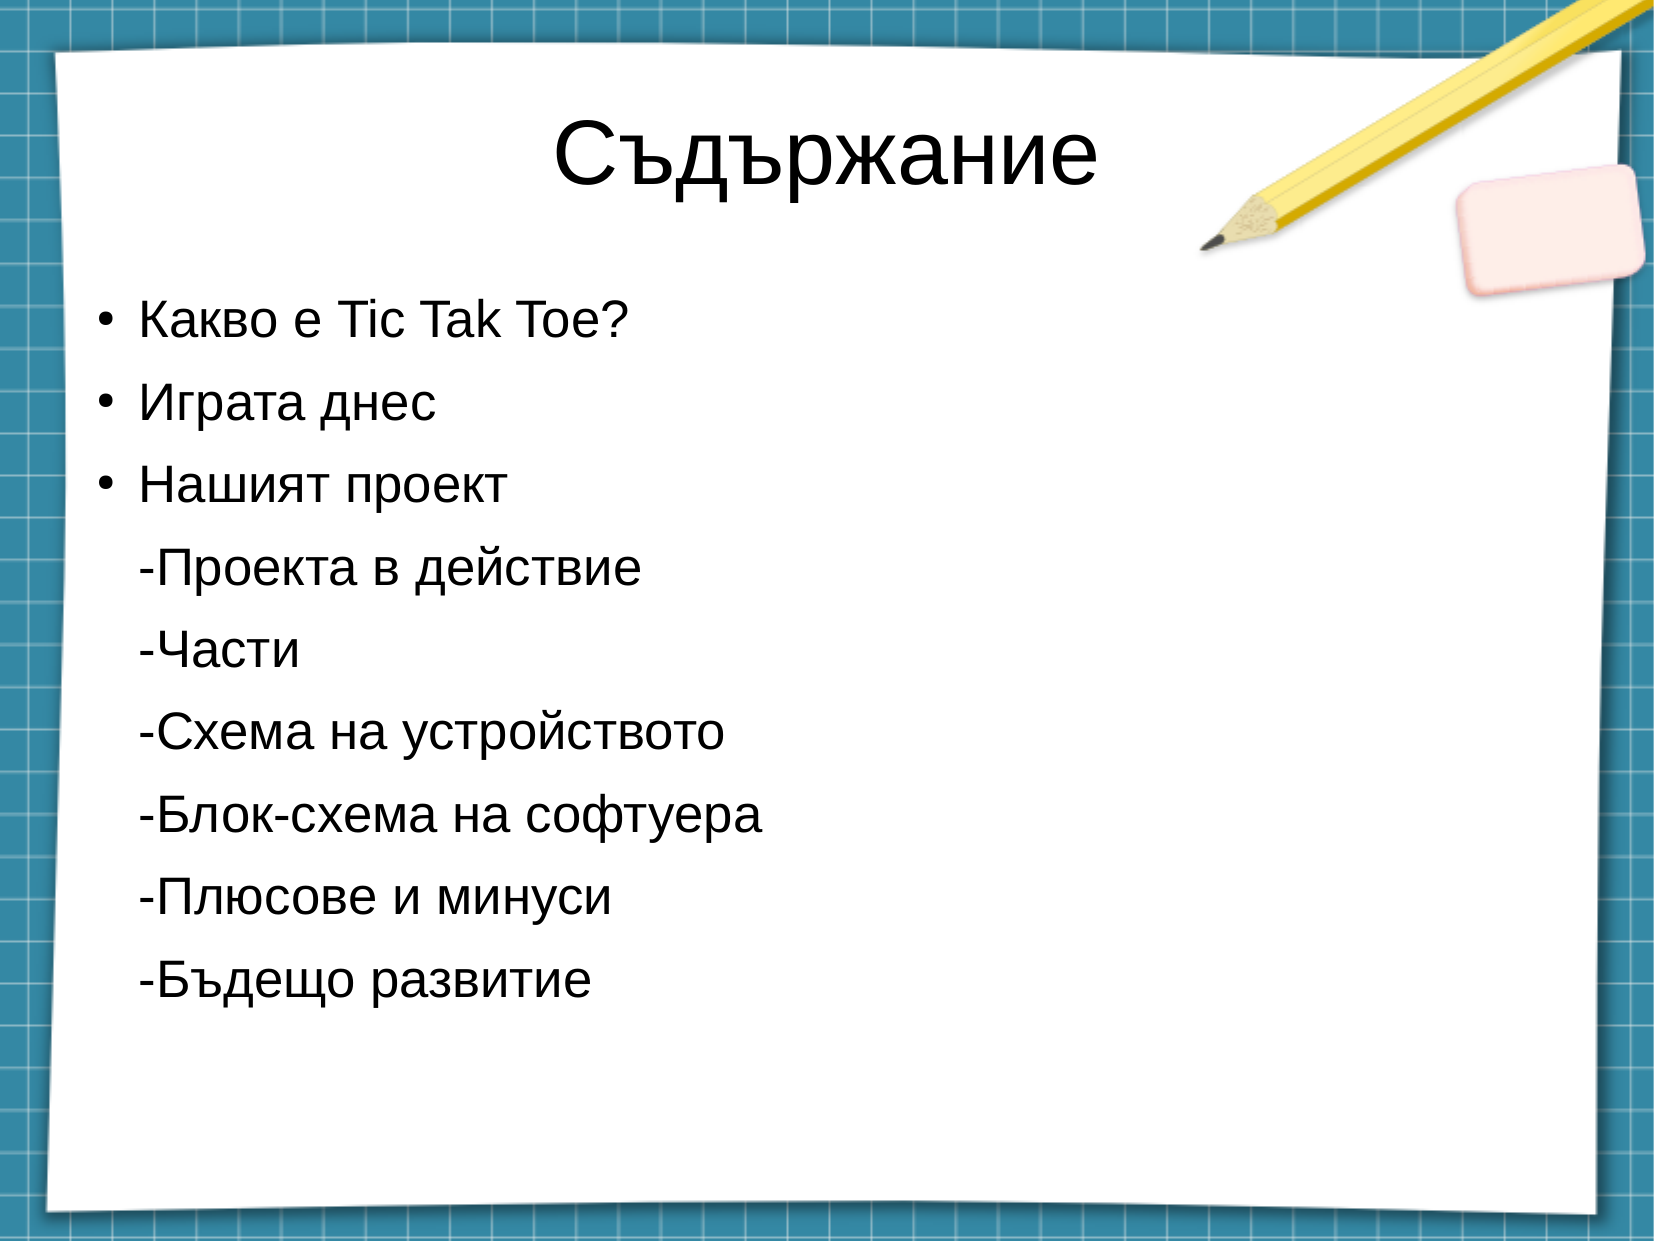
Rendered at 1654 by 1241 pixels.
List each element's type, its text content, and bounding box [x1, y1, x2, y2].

title Съдържание [82, 49, 1571, 257]
picture [0, 0, 1654, 1241]
list Какво е Tic Tak Toe? Играта днес Нашият проект -Проекта в действие -Части -Схема на устройството -Блок-схема на софтуера -Плюсове и минуси -Бъдещо развитие [82, 290, 1571, 1010]
